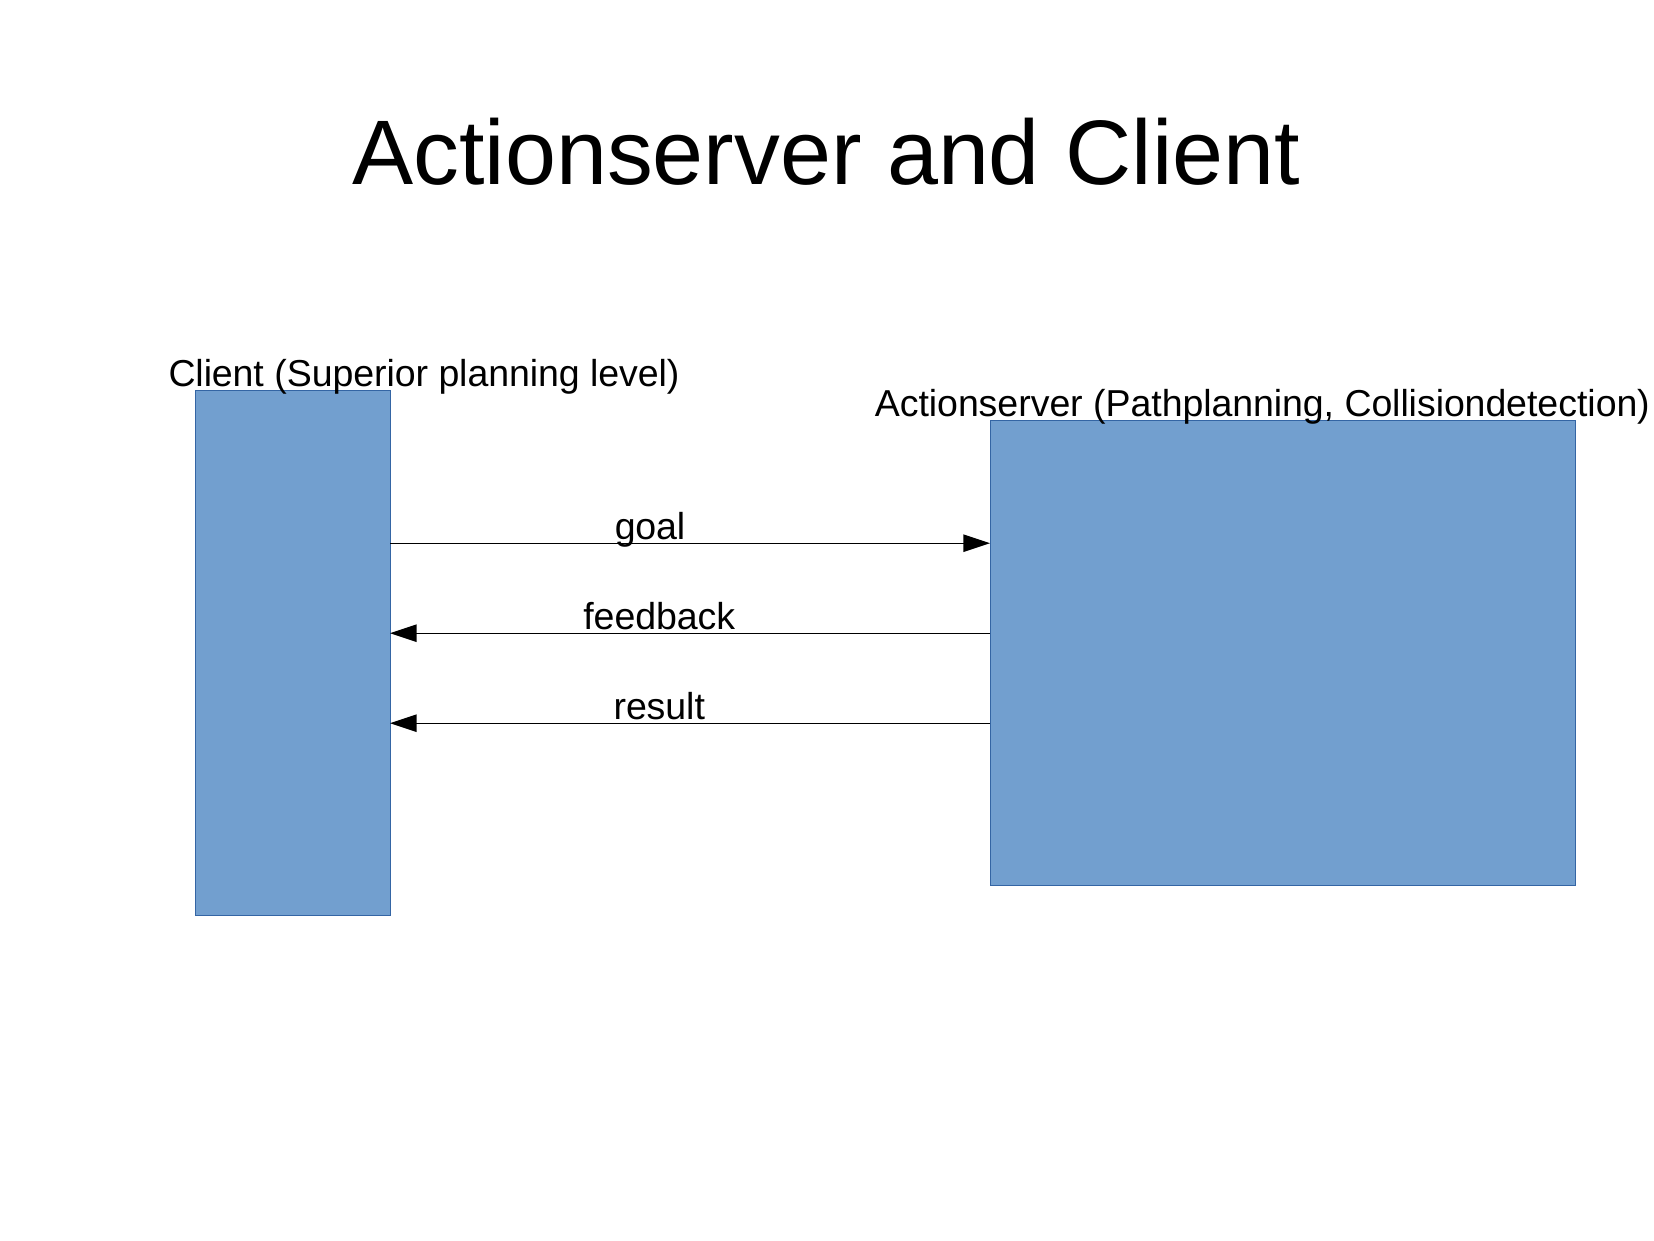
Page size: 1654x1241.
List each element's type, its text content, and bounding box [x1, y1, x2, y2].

text_box [990, 432, 1576, 886]
text_box goal [600, 498, 701, 556]
text_box Client (Superior planning level) [153, 345, 706, 402]
text_box Actionserver (Pathplanning, Collisiondetection) [860, 375, 1654, 432]
text_box result [598, 678, 721, 736]
title Actionserver and Client [82, 49, 1571, 257]
text_box [195, 402, 391, 916]
text_box feedback [568, 588, 751, 646]
